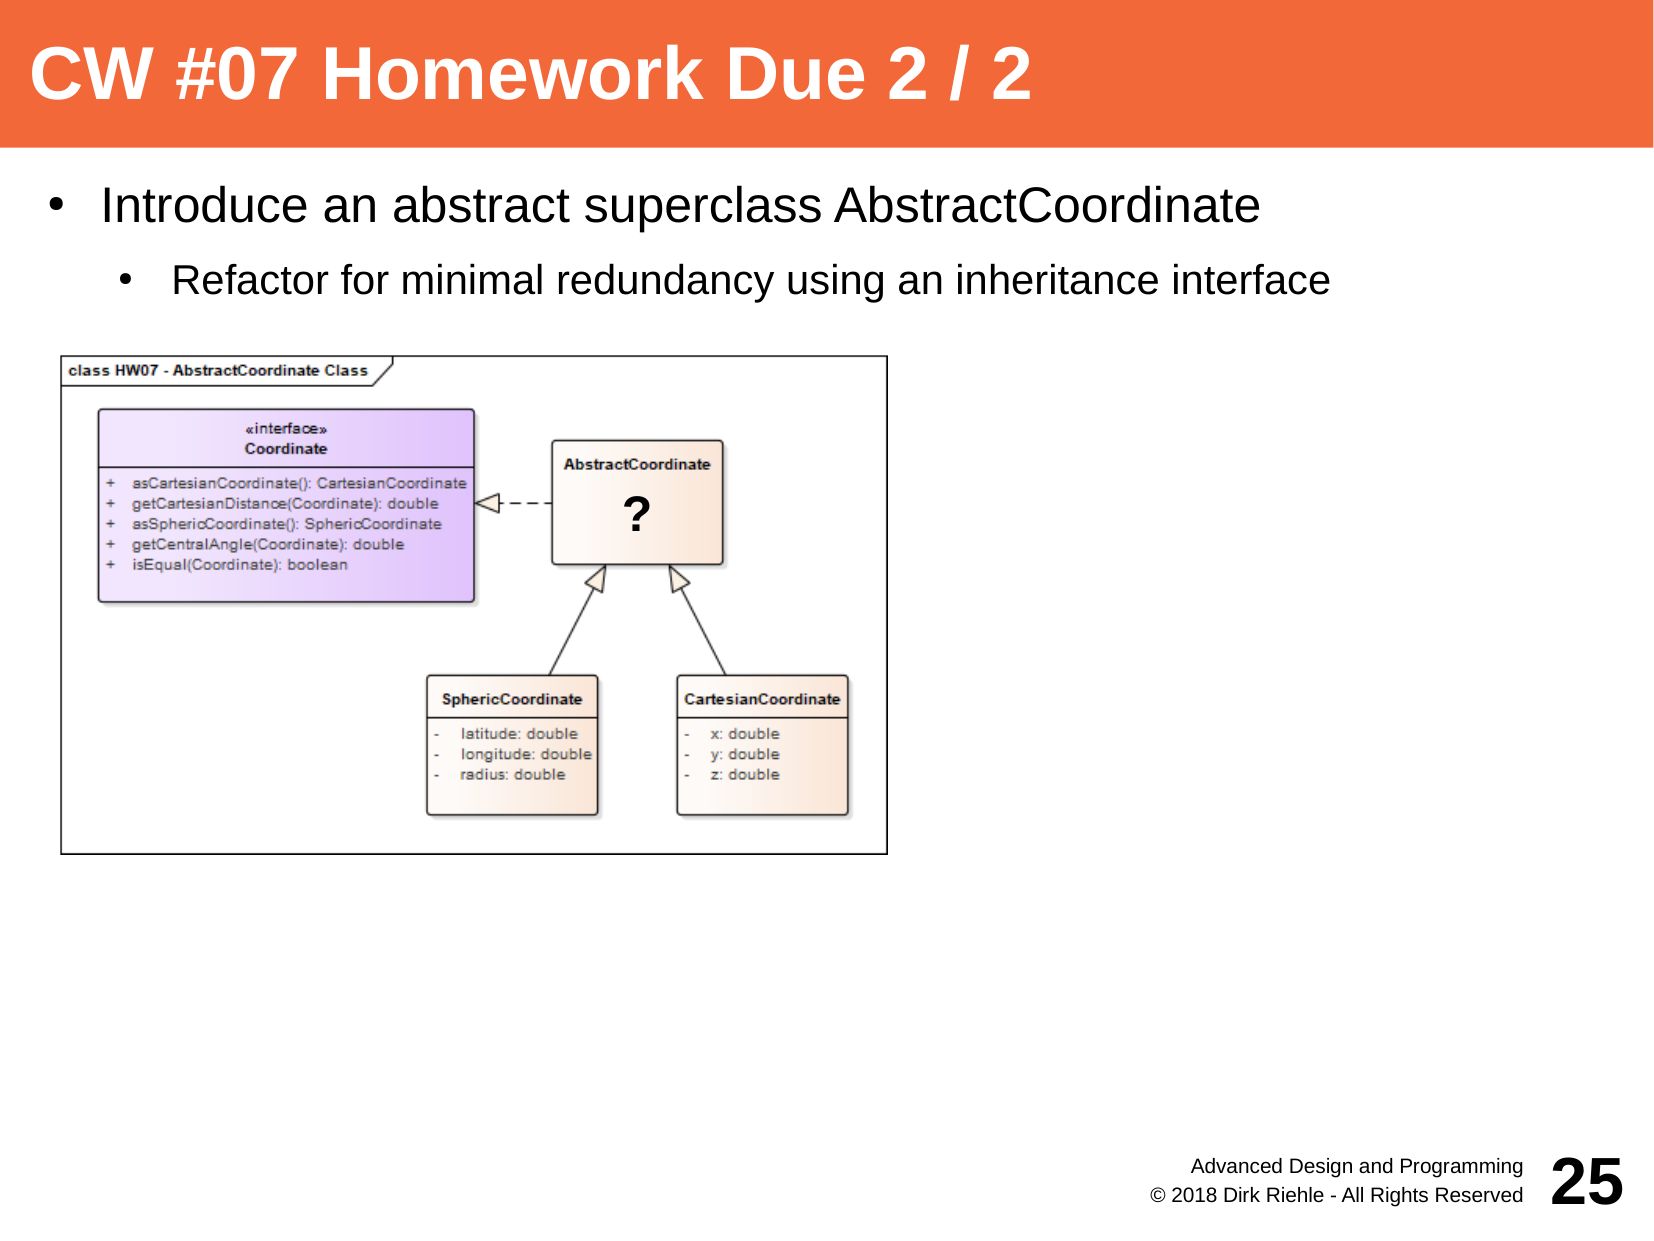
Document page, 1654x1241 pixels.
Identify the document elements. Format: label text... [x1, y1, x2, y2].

title CW #07 Homework Due 2 / 2 [0, 0, 1654, 148]
text_box ? [602, 474, 673, 555]
list Introduce an abstract superclass AbstractCoordinate Refactor for minimal redundancy using an inheritance interface [29, 177, 1625, 1063]
